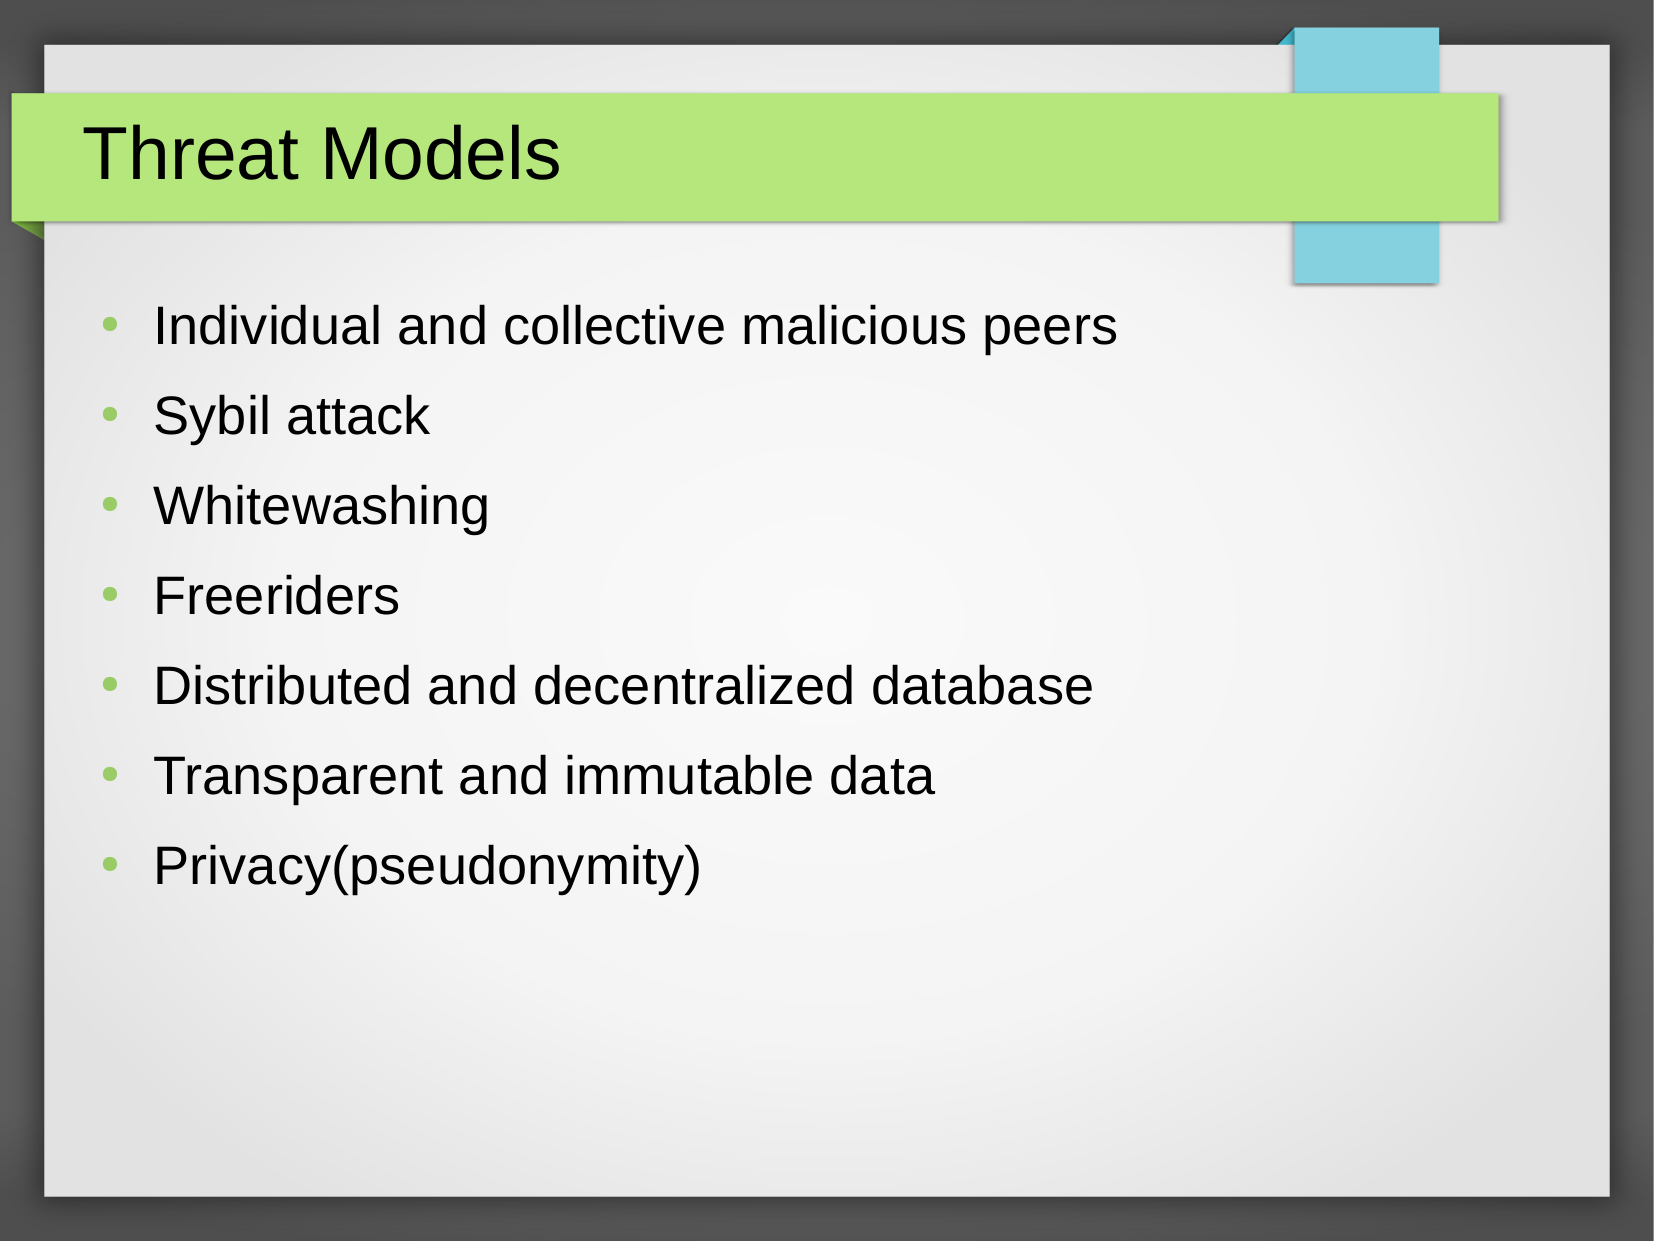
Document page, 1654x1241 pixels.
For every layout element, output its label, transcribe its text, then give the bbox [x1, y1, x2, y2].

picture [0, 0, 1654, 1241]
title Threat Models [82, 94, 1264, 213]
list Individual and collective malicious peers Sybil attack Whitewashing Freeriders Distributed and decentralized database Transparent and immutable data Privacy(pseudonymity) [82, 295, 1571, 1015]
